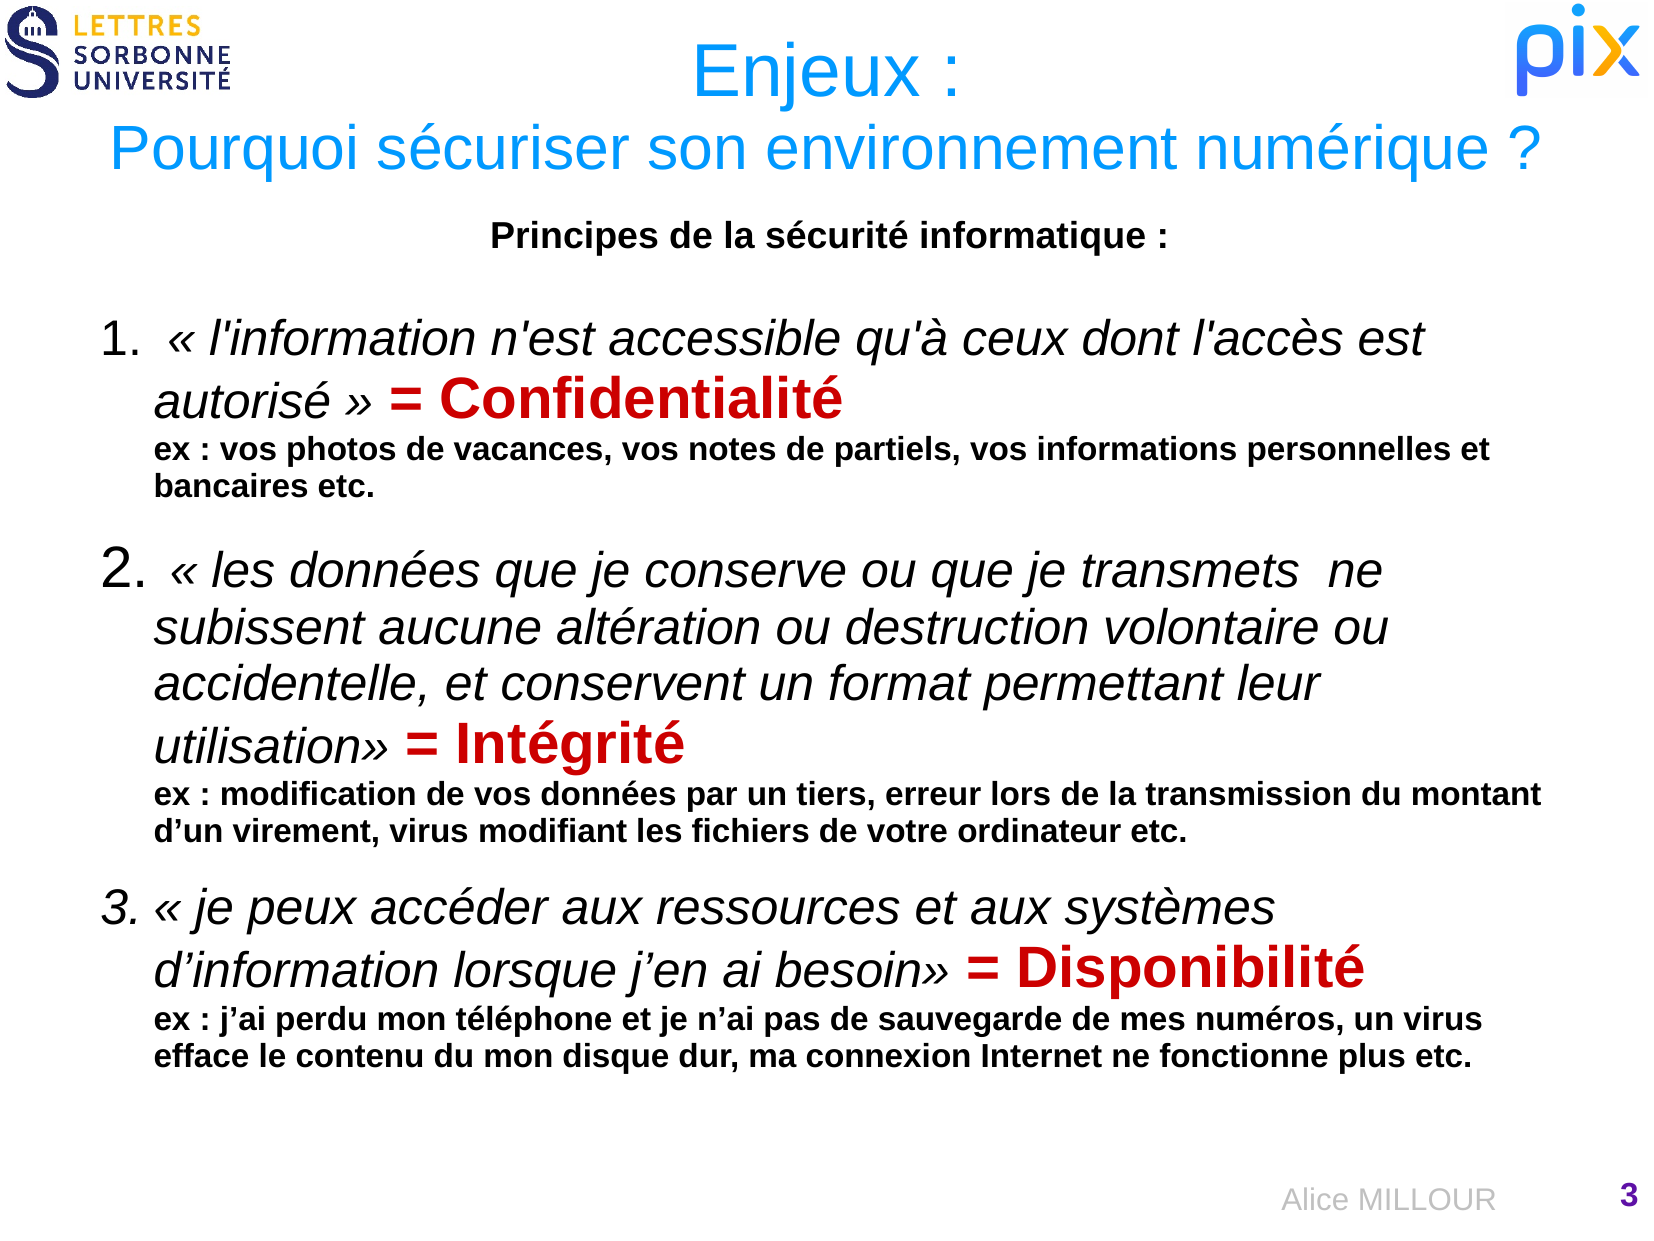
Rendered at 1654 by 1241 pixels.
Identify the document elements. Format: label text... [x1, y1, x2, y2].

title Enjeux : Pourquoi sécuriser son environnement numérique ? [82, 2, 1571, 210]
text_box [989, 439, 1019, 511]
list « l'information n'est accessible qu'à ceux dont l'accès est autorisé » = Confidentialité ex : vos photos de vacances, vos notes de partiels, vos informations personnelles et bancaires etc. « les données que je conserve ou que je transmets ne subissent aucune altération ou destruction volontaire ou accidentelle, et conservent un format permettant leur utilisation» = Intégrité ex : modification de vos données par un tiers, erreur lors de la transmission du montant d’un virement, virus modifiant les fichiers de votre ordinateur etc. « je peux accéder aux ressources et aux systèmes d’information lorsque j’en ai besoin» = Disponibilité ex : j’ai perdu mon téléphone et je n’ai pas de sauvegarde de mes numéros, un virus efface le contenu du mon disque dur, ma connexion Internet ne fonctionne plus etc. [82, 310, 1571, 1030]
text_box Principes de la sécurité informatique : [475, 206, 1217, 264]
picture [1571, 2, 1648, 98]
picture [5, 6, 82, 98]
